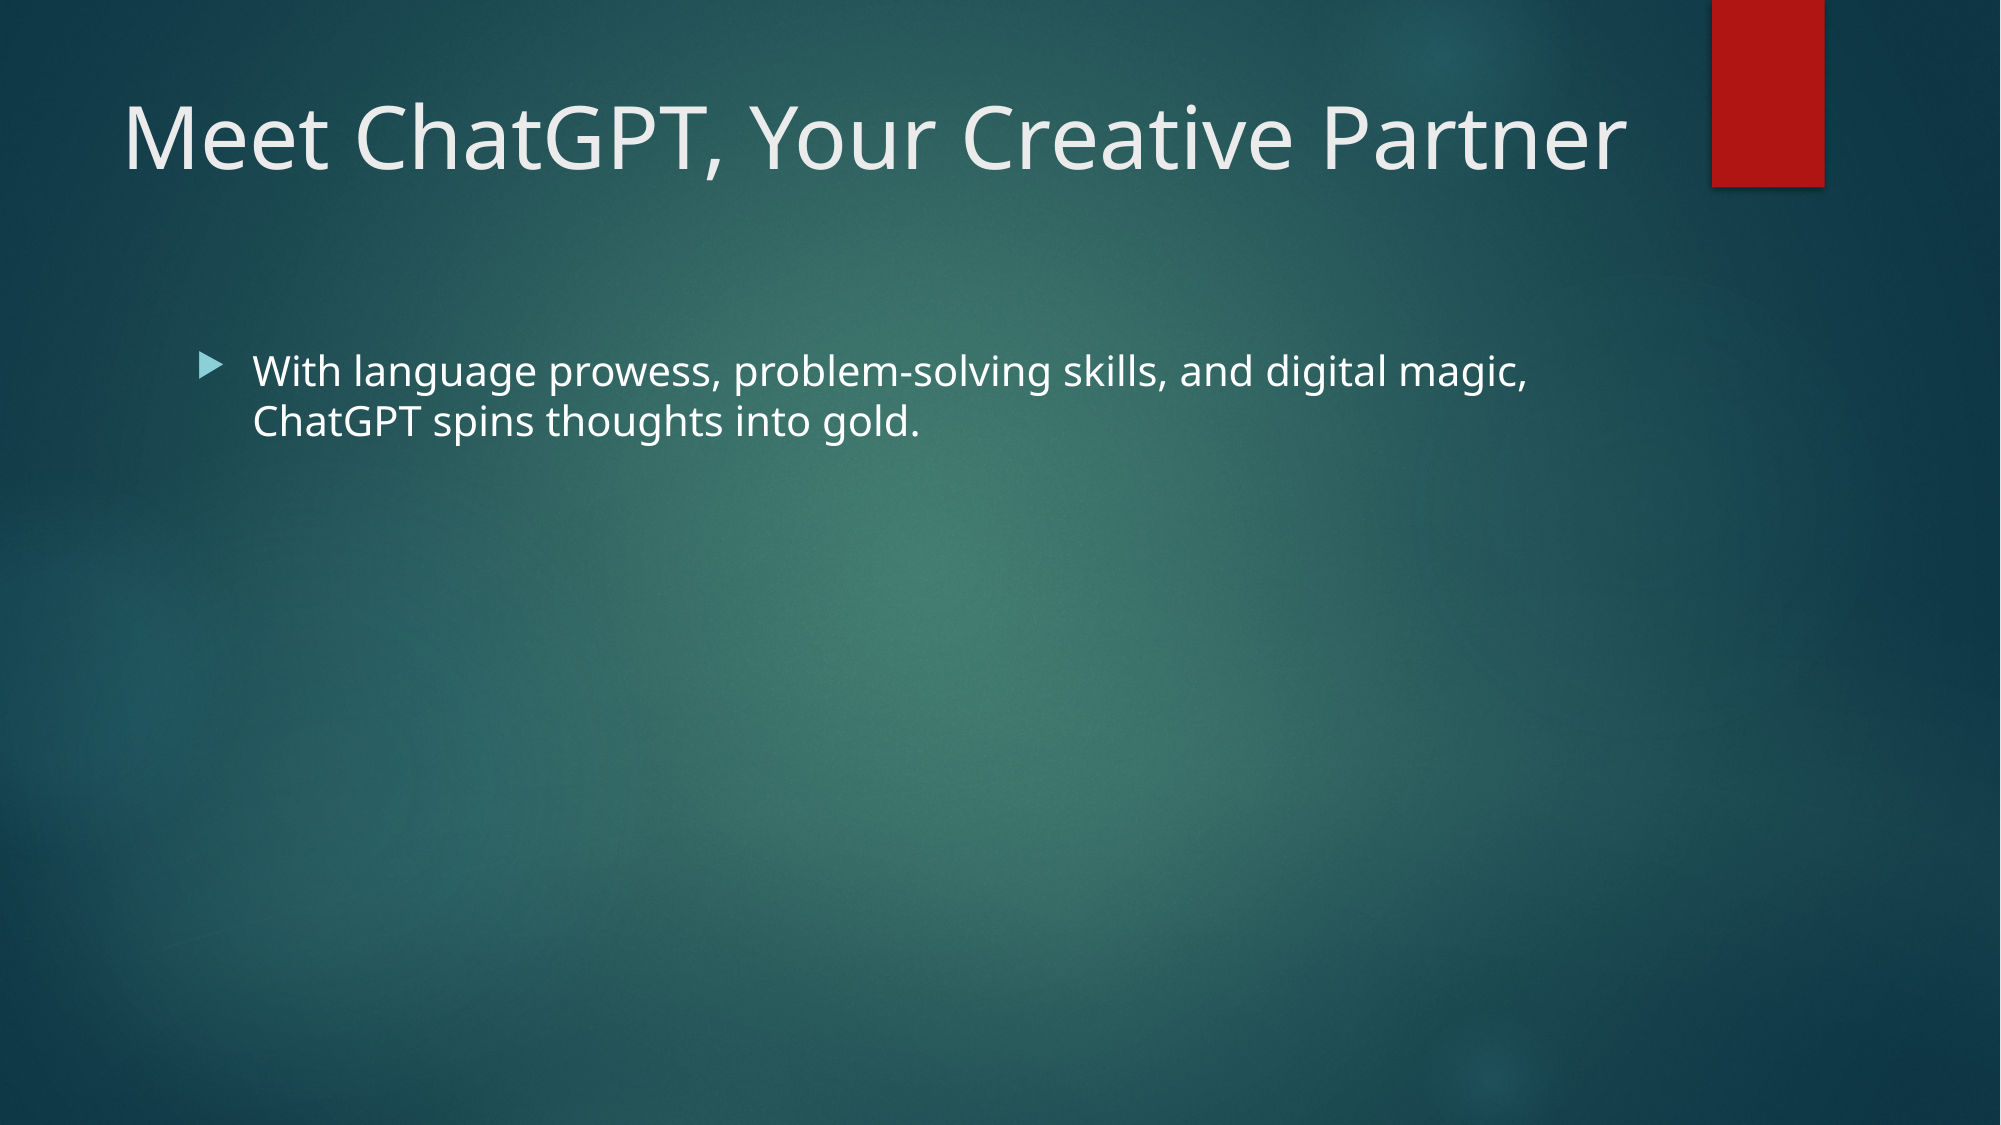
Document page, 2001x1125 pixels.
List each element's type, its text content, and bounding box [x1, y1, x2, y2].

title Meet ChatGPT, Your Creative Partner [106, 74, 1649, 304]
list With language prowess, problem-solving skills, and digital magic, ChatGPT spins thoughts into gold. [181, 336, 1649, 1025]
picture [0, 0, 2001, 1125]
